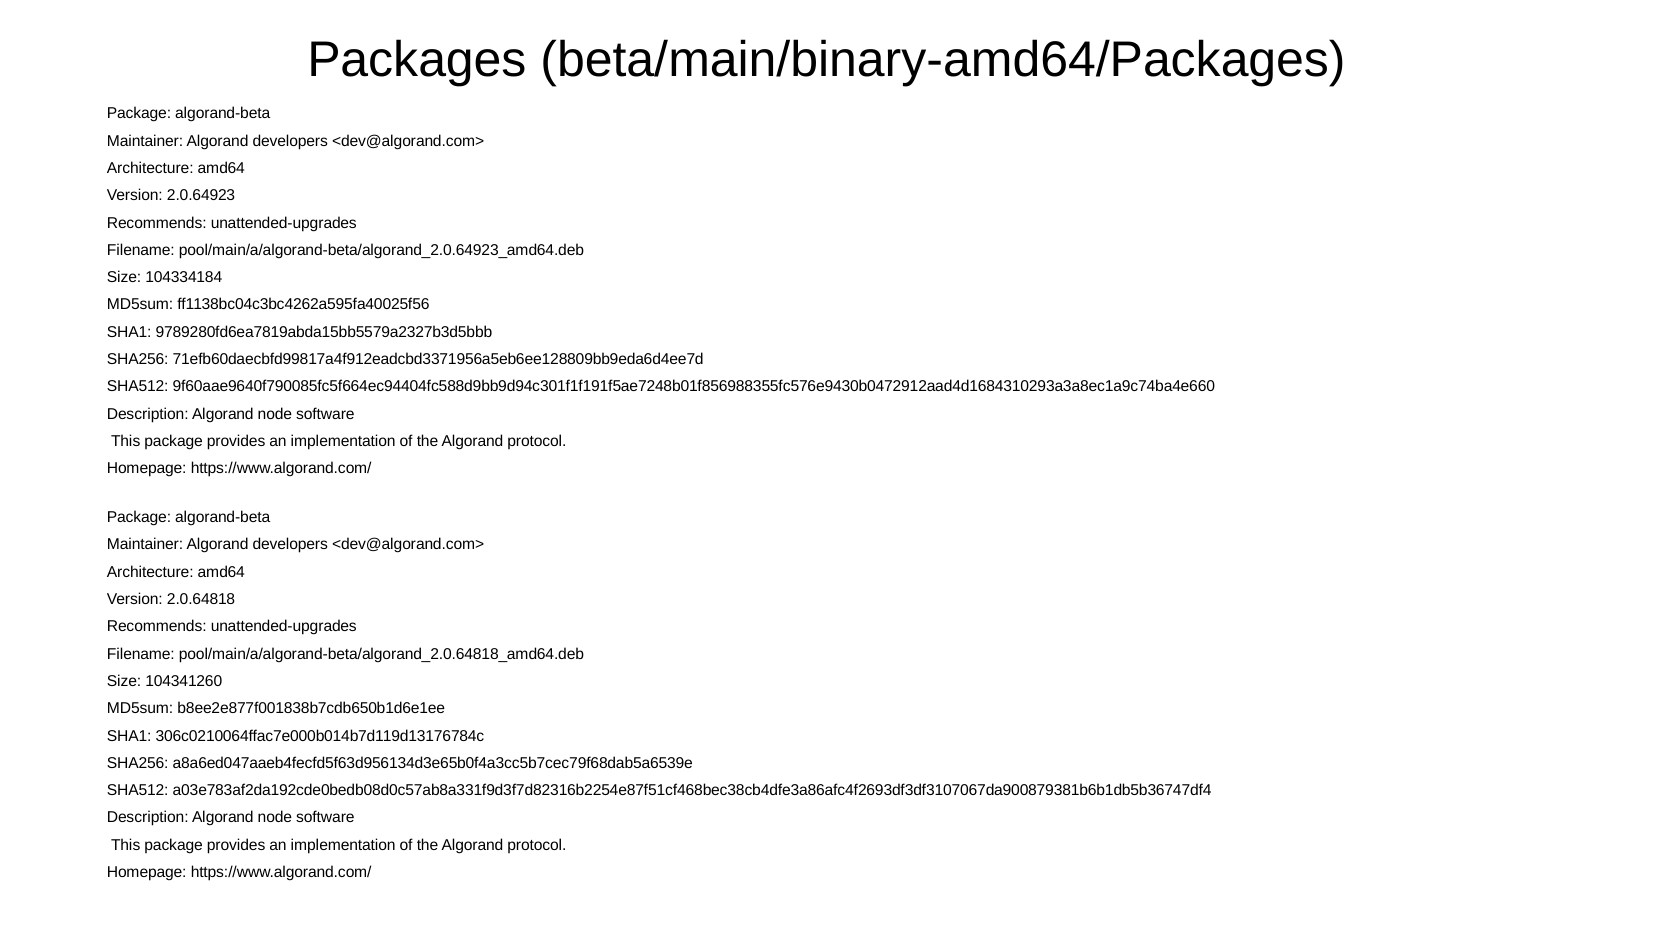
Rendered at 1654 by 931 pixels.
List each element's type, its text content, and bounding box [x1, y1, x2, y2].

title Packages (beta/main/binary-amd64/Packages) [82, 13, 1571, 105]
list Package: algorand-beta Maintainer: Algorand developers <dev@algorand.com> Architecture: amd64 Version: 2.0.64923 Recommends: unattended-upgrades Filename: pool/main/a/algorand-beta/algorand_2.0.64923_amd64.deb Size: 104334184 MD5sum: ff1138bc04c3bc4262a595fa40025f56 SHA1: 9789280fd6ea7819abda15bb5579a2327b3d5bbb SHA256: 71efb60daecbfd99817a4f912eadcbd3371956a5eb6ee128809bb9eda6d4ee7d SHA512: 9f60aae9640f790085fc5f664ec94404fc588d9bb9d94c301f1f191f5ae7248b01f856988355fc576e9430b0472912aad4d1684310293a3a8ec1a9c74ba4e660 Description: Algorand node software This package provides an implementation of the Algorand protocol. Homepage: https://www.algorand.com/ Package: algorand-beta Maintainer: Algorand developers <dev@algorand.com> Architecture: amd64 Version: 2.0.64818 Recommends: unattended-upgrades Filename: pool/main/a/algorand-beta/algorand_2.0.64818_amd64.deb Size: 104341260 MD5sum: b8ee2e877f001838b7cdb650b1d6e1ee SHA1: 306c0210064ffac7e000b014b7d119d13176784c SHA256: a8a6ed047aaeb4fecfd5f63d956134d3e65b0f4a3cc5b7cec79f68dab5a6539e SHA512: a03e783af2da192cde0bedb08d0c57ab8a331f9d3f7d82316b2254e87f51cf468bec38cb4dfe3a86afc4f2693df3df3107067da900879381b6b1db5b36747df4 Description: Algorand node software This package provides an implementation of the Algorand protocol. Homepage: https://www.algorand.com/ [82, 105, 1571, 886]
